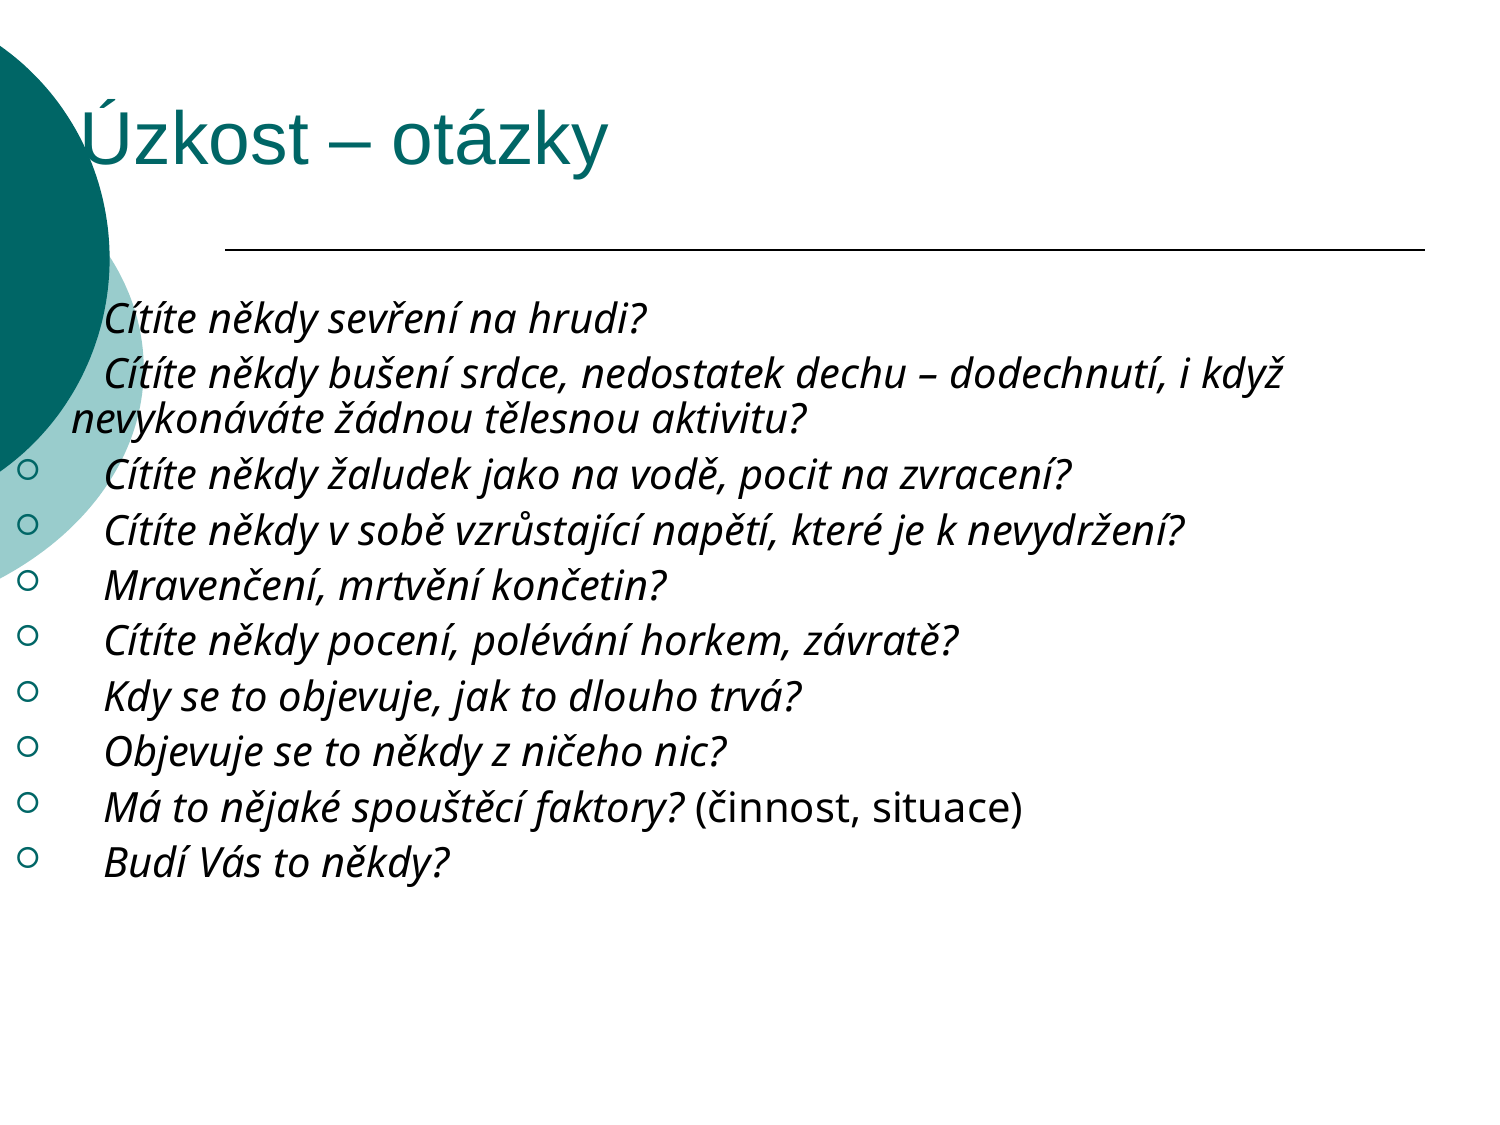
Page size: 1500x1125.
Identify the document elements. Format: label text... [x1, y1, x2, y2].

title Úzkost – otázky [64, 0, 1415, 184]
list Cítíte někdy sevření na hrudi? Cítíte někdy bušení srdce, nedostatek dechu – dodechnutí, i když nevykonáváte žádnou tělesnou aktivitu? Cítíte někdy žaludek jako na vodě, pocit na zvracení? Cítíte někdy v sobě vzrůstající napětí, které je k nevydržení? Mravenčení, mrtvění končetin? Cítíte někdy pocení, polévání horkem, závratě? Kdy se to objevuje, jak to dlouho trvá? Objevuje se to někdy z ničeho nic? Má to nějaké spouštěcí faktory? (činnost, situace) Budí Vás to někdy? [0, 184, 1500, 1083]
